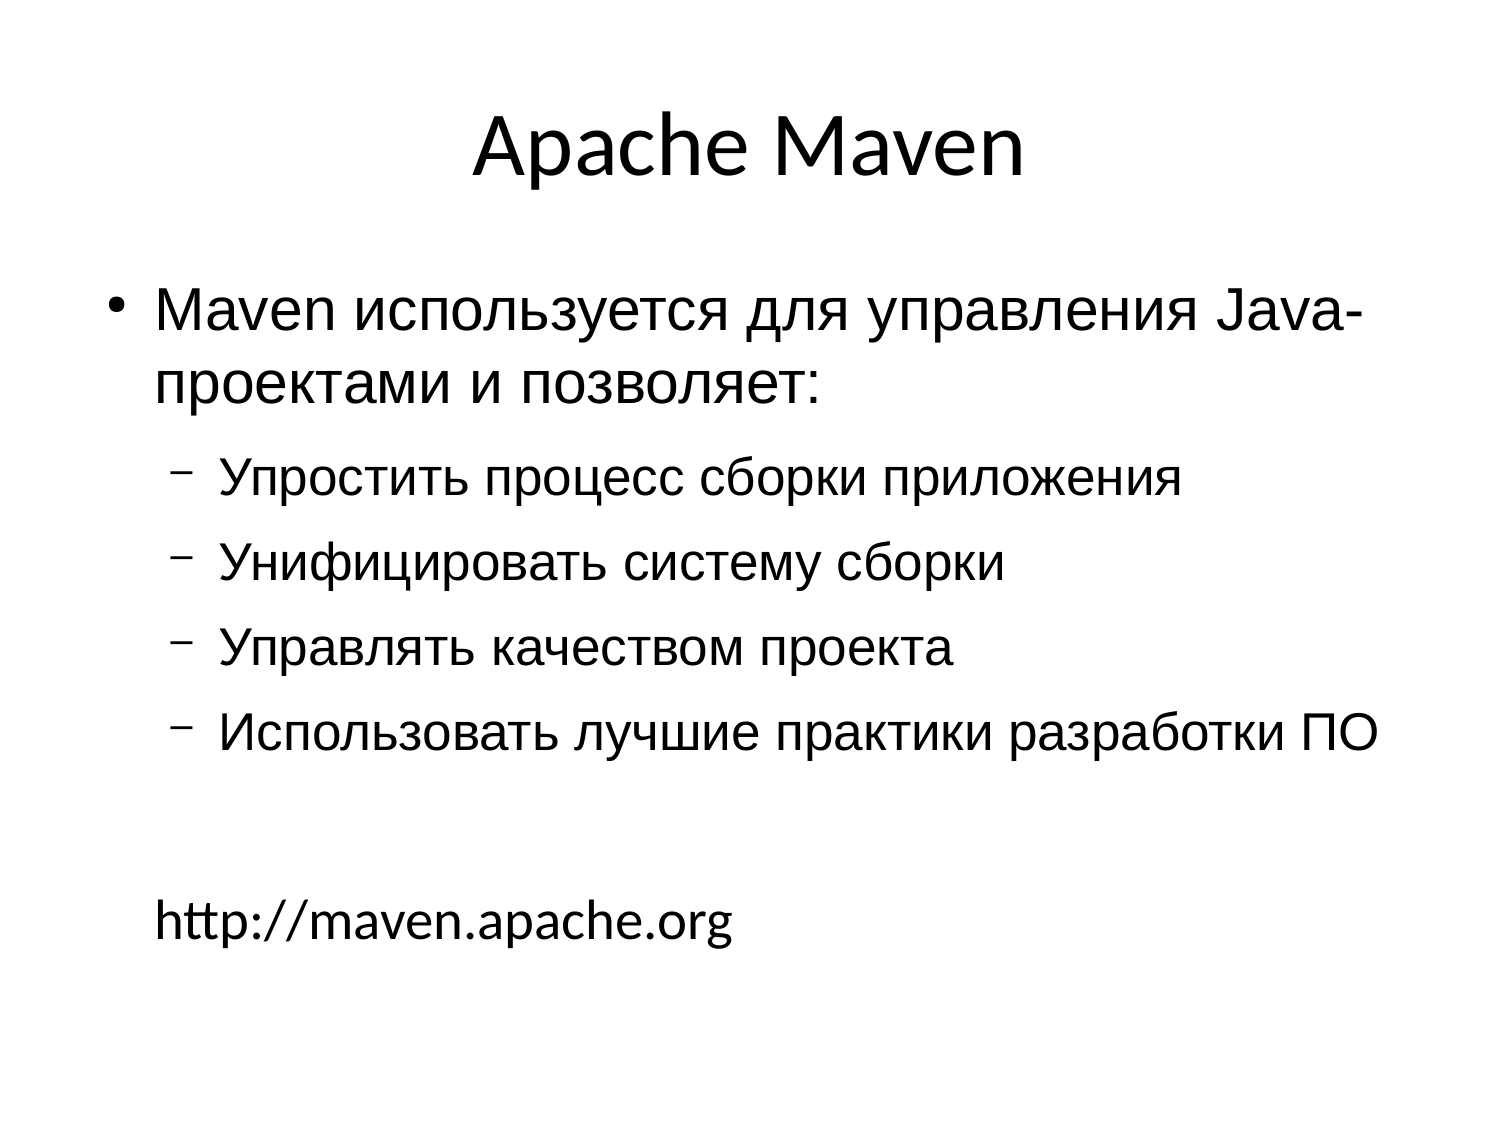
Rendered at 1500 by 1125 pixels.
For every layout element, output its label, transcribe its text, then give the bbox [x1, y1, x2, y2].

list Maven используется для управления Java-проектами и позволяет: Упростить процесс сборки приложения Унифицировать систему сборки Управлять качеством проекта Использовать лучшие практики разработки ПО http://maven.apache.org [75, 262, 1426, 1005]
title Apache Maven [75, 45, 1426, 233]
